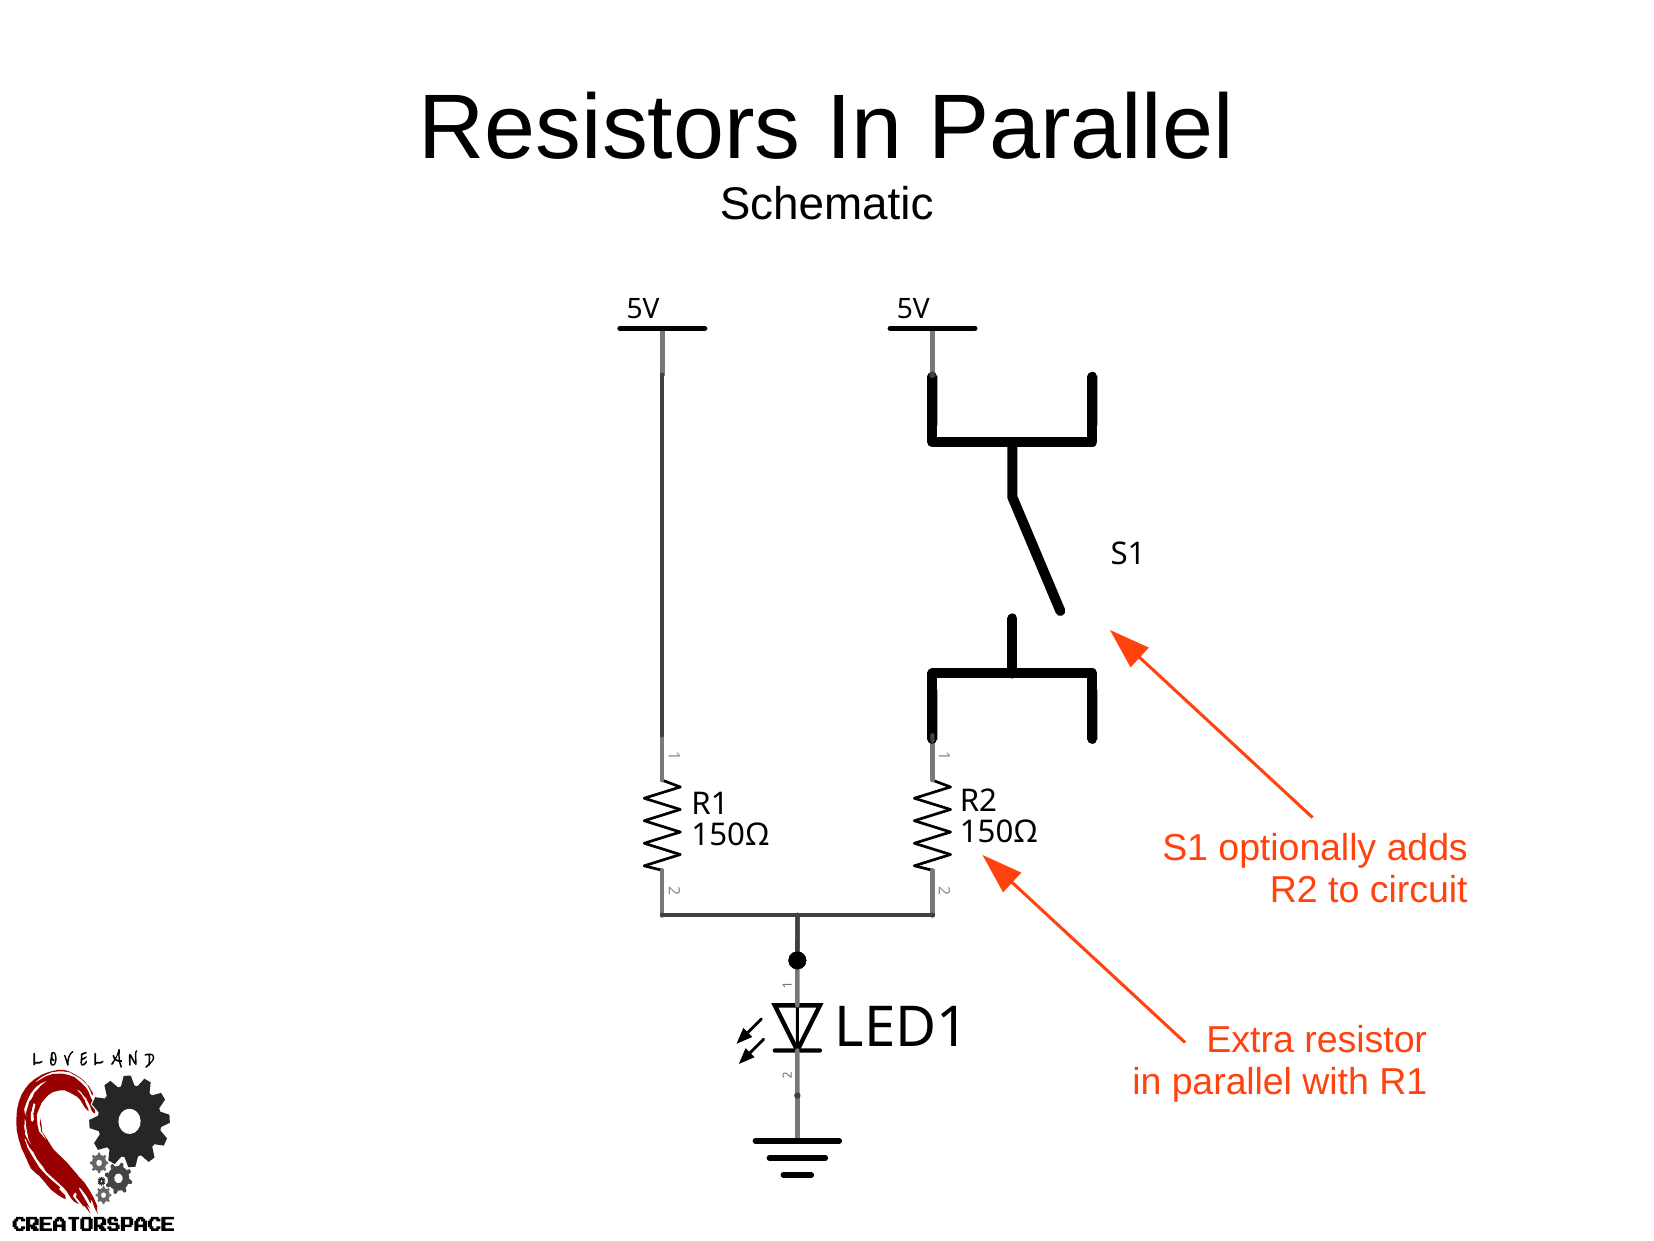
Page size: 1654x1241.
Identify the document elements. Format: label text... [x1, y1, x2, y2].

title Resistors In Parallel Schematic [82, 49, 1571, 257]
picture [615, 285, 1159, 1186]
text_box Extra resistor in parallel with R1 [1117, 1011, 1443, 1111]
text_box S1 optionally adds R2 to circuit [1147, 819, 1483, 919]
